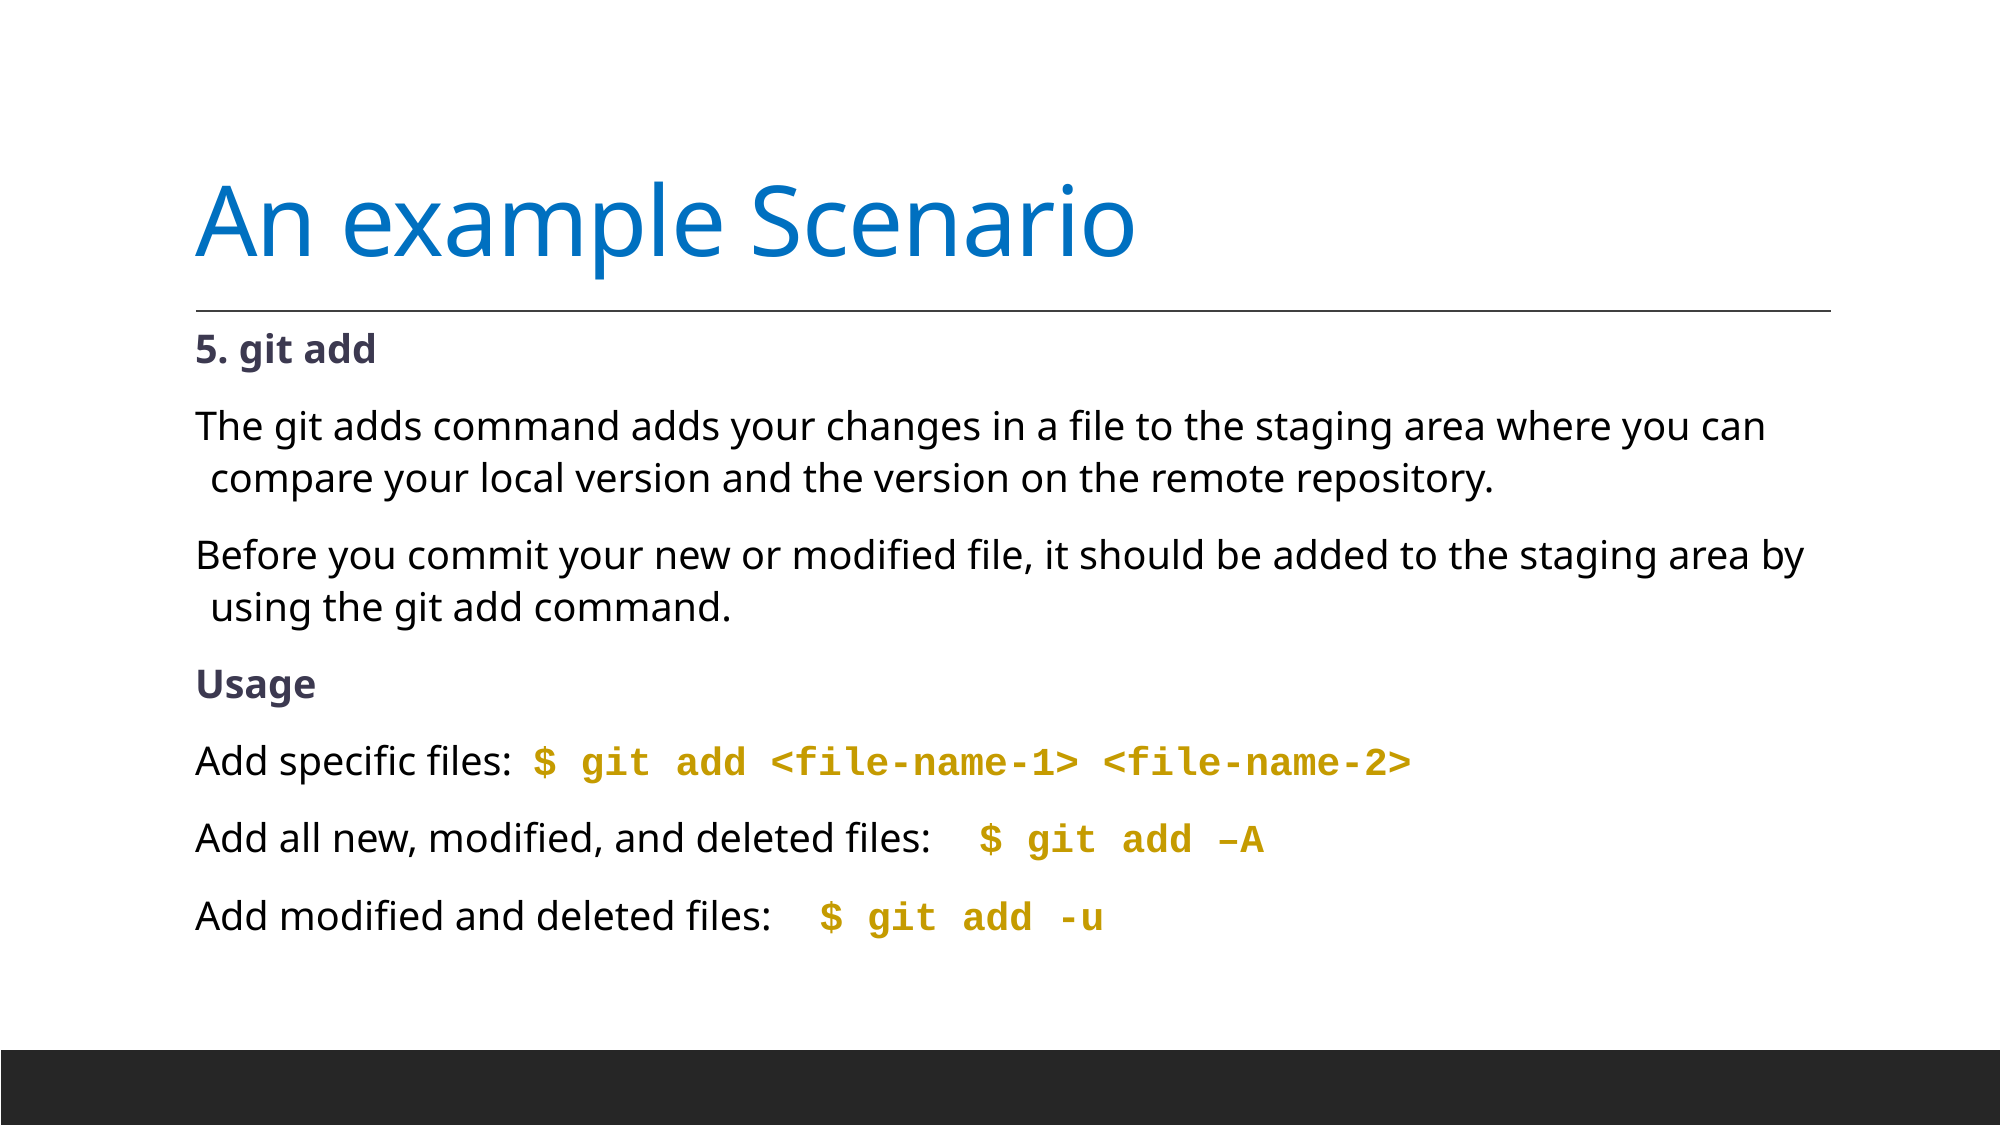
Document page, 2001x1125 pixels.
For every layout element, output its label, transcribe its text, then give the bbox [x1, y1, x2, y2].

list 5. git add The git adds command adds your changes in a file to the staging area where you can compare your local version and the version on the remote repository. Before you commit your new or modified file, it should be added to the staging area by using the git add command. Usage Add specific files: $ git add <file-name-1> <file-name-2> Add all new, modified, and deleted files: $ git add –A Add modified and deleted files: $ git add -u [180, 311, 1831, 1009]
title An example Scenario [180, 47, 1831, 286]
